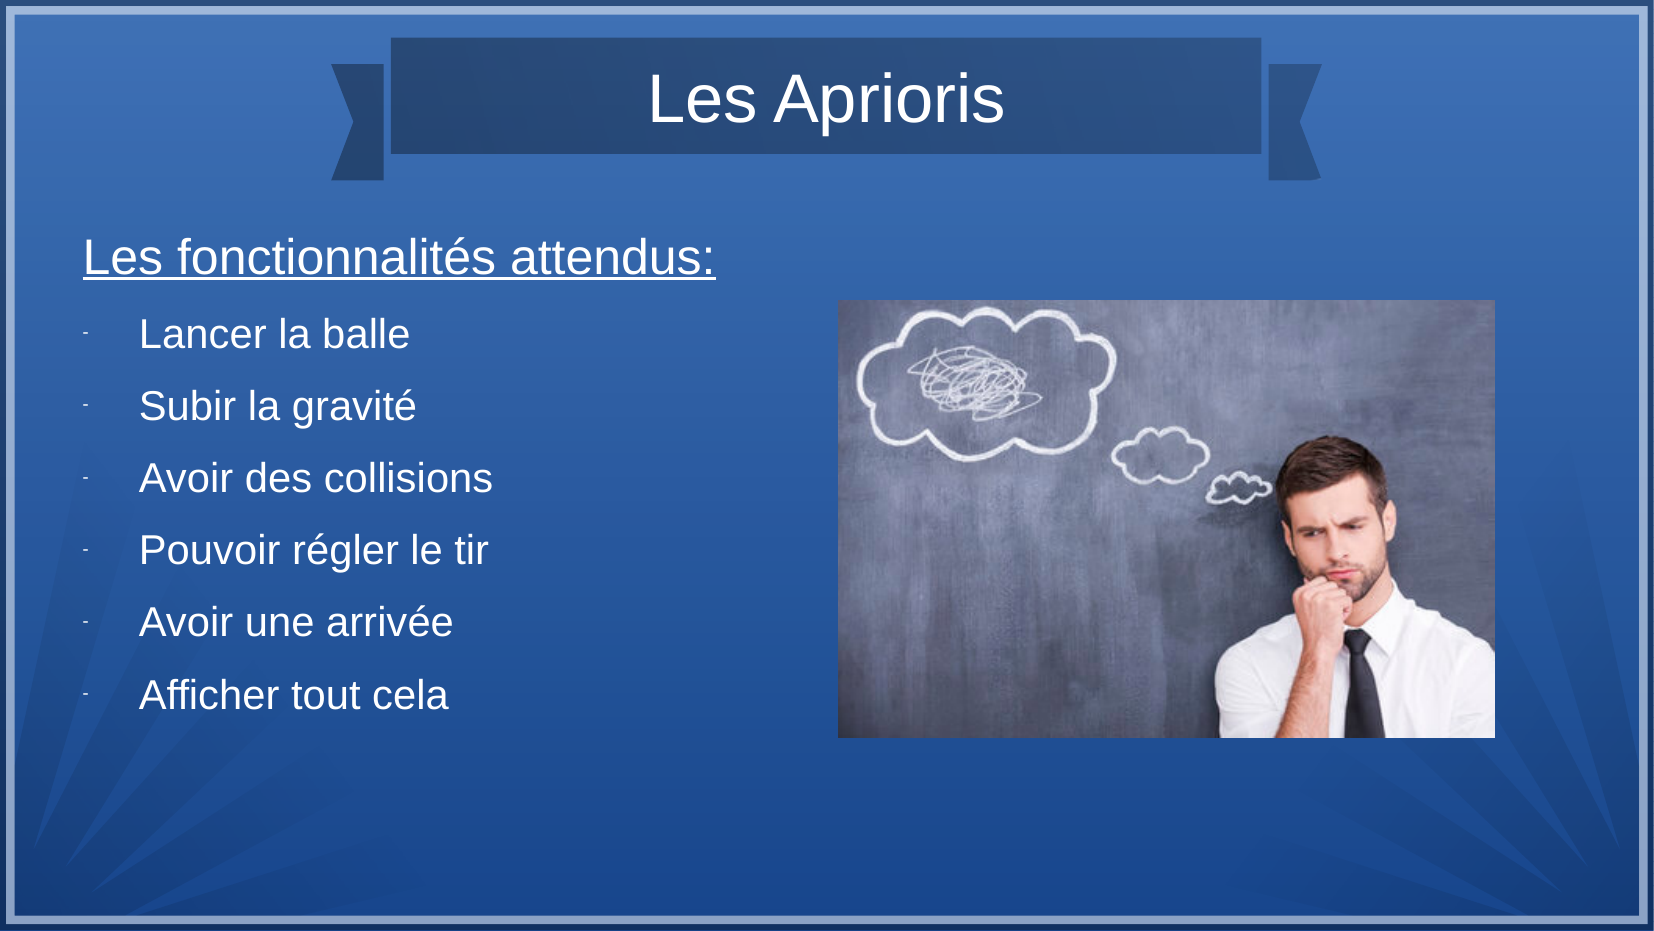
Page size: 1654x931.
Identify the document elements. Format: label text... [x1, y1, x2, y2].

picture [838, 300, 1495, 738]
title Les Aprioris [389, 35, 1264, 154]
list Les fonctionnalités attendus: Lancer la balle Subir la gravité Avoir des collisions Pouvoir régler le tir Avoir une arrivée Afficher tout cela [82, 224, 1571, 848]
